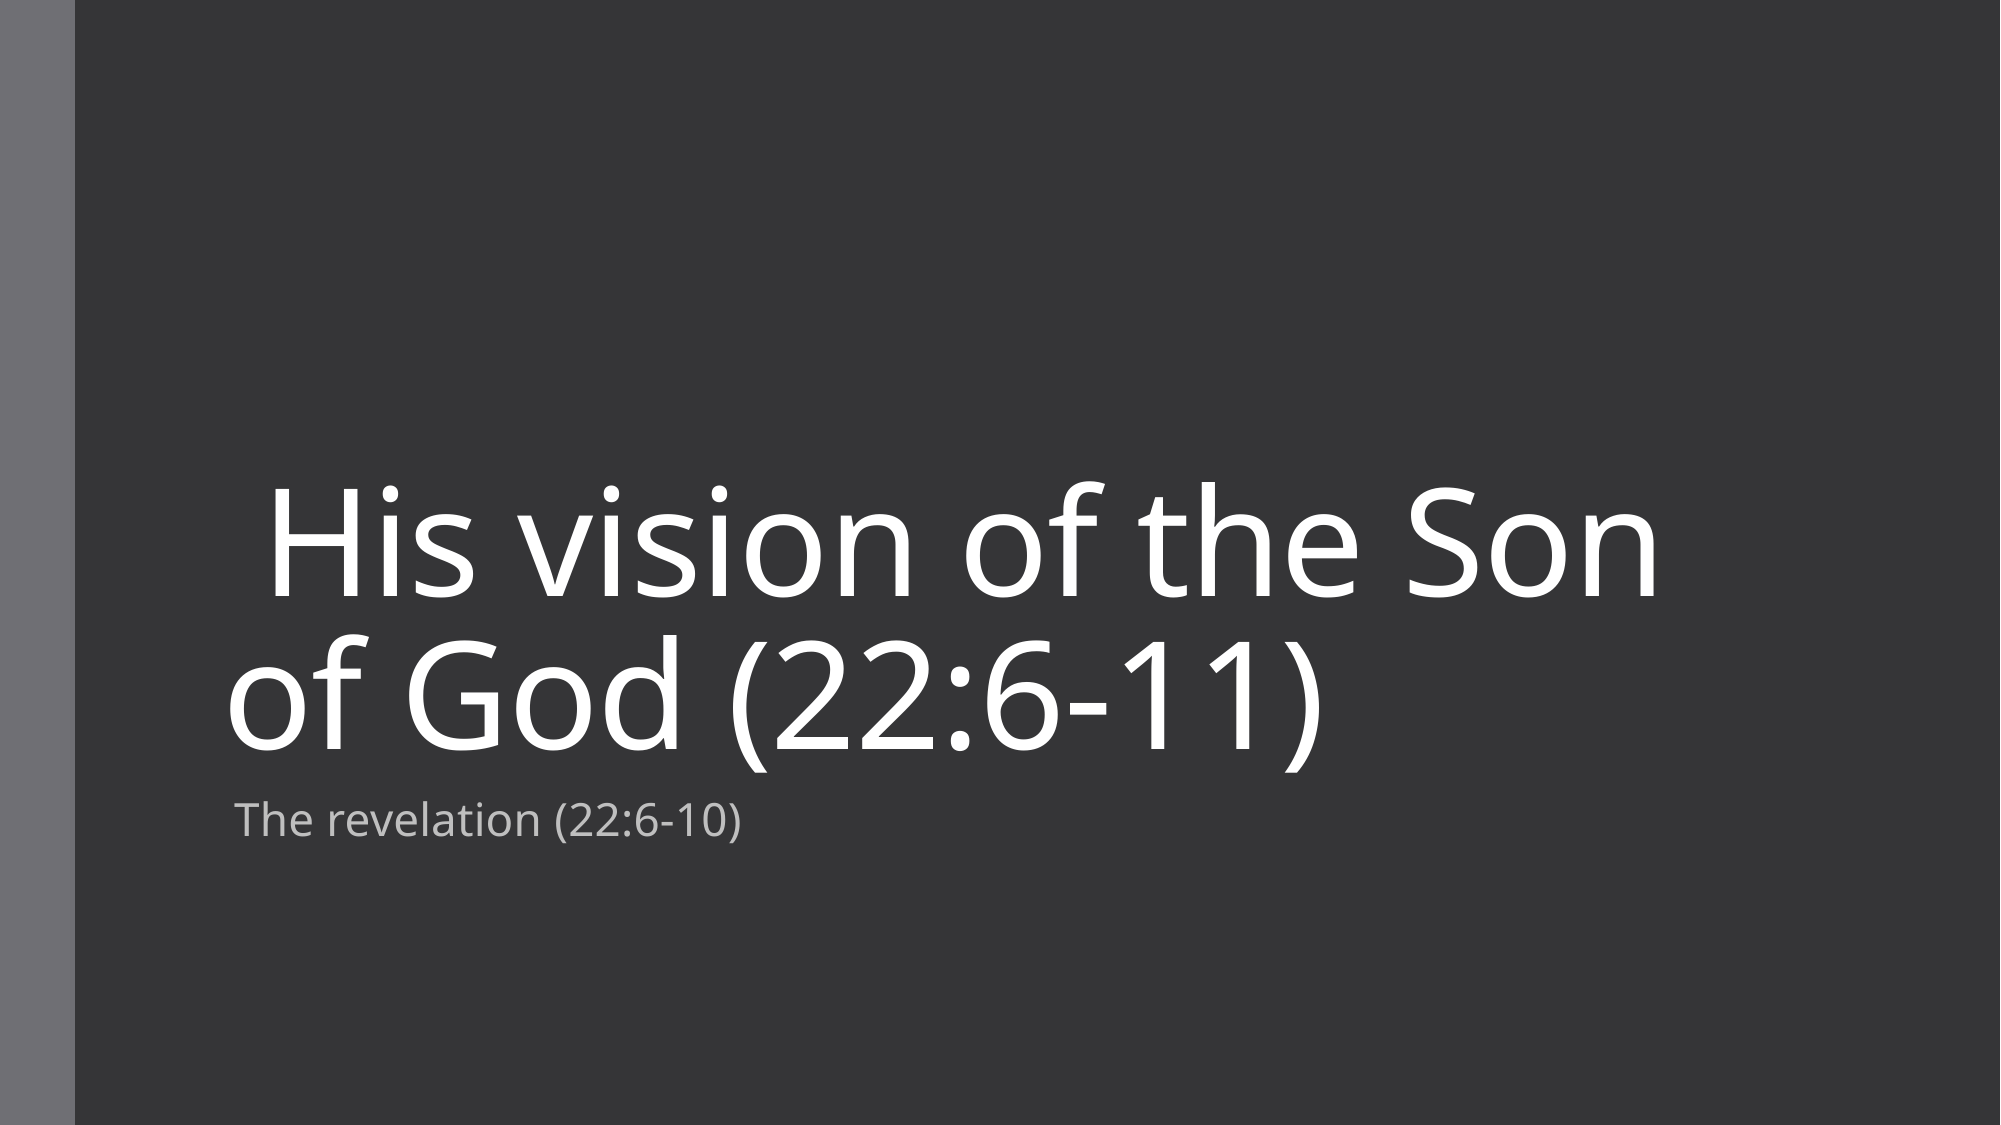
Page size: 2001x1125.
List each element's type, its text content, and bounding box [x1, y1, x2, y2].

subtitle The revelation (22:6-10) [206, 787, 1752, 1066]
title His vision of the Son of God (22:6-11) [206, 124, 1752, 787]
